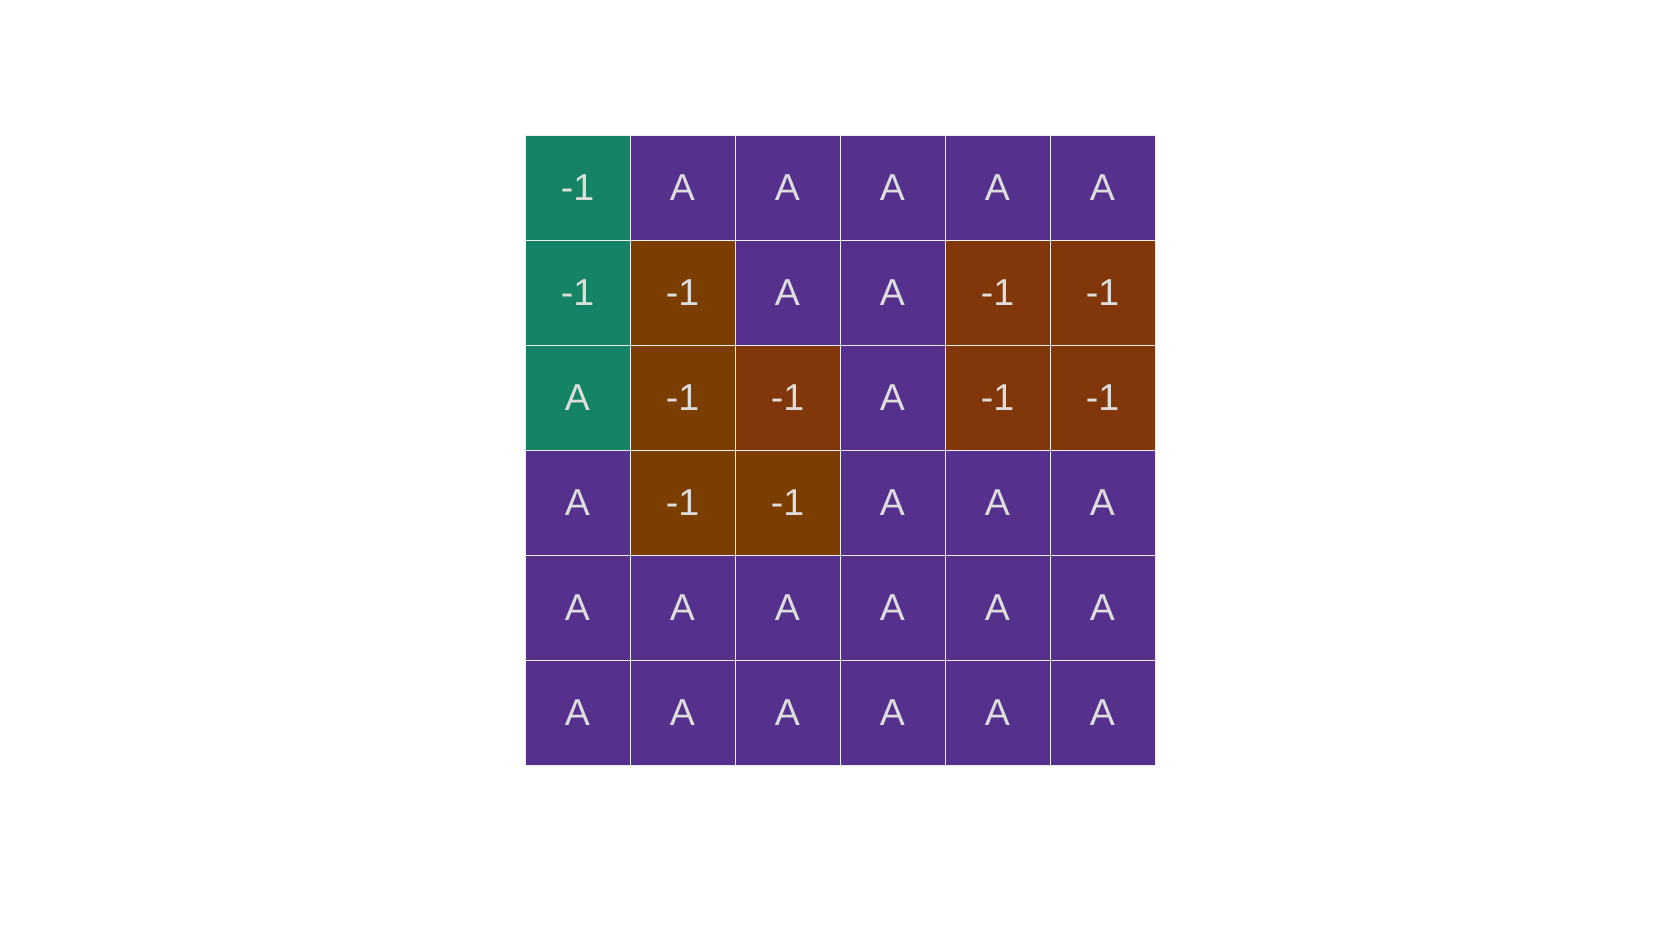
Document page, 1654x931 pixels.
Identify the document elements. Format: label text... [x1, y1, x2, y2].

text_box A [840, 555, 945, 660]
text_box -1 [1050, 345, 1156, 450]
text_box -1 [735, 345, 840, 450]
text_box A [630, 135, 735, 240]
text_box A [1050, 555, 1156, 660]
text_box A [1050, 135, 1156, 240]
text_box A [1050, 660, 1156, 766]
text_box A [525, 345, 630, 450]
text_box A [840, 135, 945, 240]
text_box -1 [1050, 240, 1156, 345]
text_box A [525, 450, 630, 555]
text_box -1 [525, 135, 630, 240]
text_box A [840, 345, 945, 450]
text_box A [735, 135, 840, 240]
text_box A [840, 660, 945, 766]
text_box A [630, 660, 735, 766]
text_box A [945, 450, 1050, 555]
text_box A [945, 135, 1050, 240]
text_box -1 [945, 240, 1050, 345]
text_box A [735, 660, 840, 766]
text_box A [525, 660, 630, 766]
text_box -1 [630, 345, 735, 450]
text_box A [945, 555, 1050, 660]
text_box -1 [525, 240, 630, 345]
text_box A [525, 555, 630, 660]
text_box -1 [630, 450, 735, 555]
text_box A [945, 660, 1050, 766]
text_box A [840, 450, 945, 555]
text_box -1 [630, 240, 735, 345]
text_box -1 [945, 345, 1050, 450]
text_box A [630, 555, 735, 660]
text_box A [1050, 450, 1156, 555]
text_box A [840, 240, 945, 345]
text_box A [735, 555, 840, 660]
text_box A [735, 240, 840, 345]
text_box -1 [735, 450, 840, 555]
